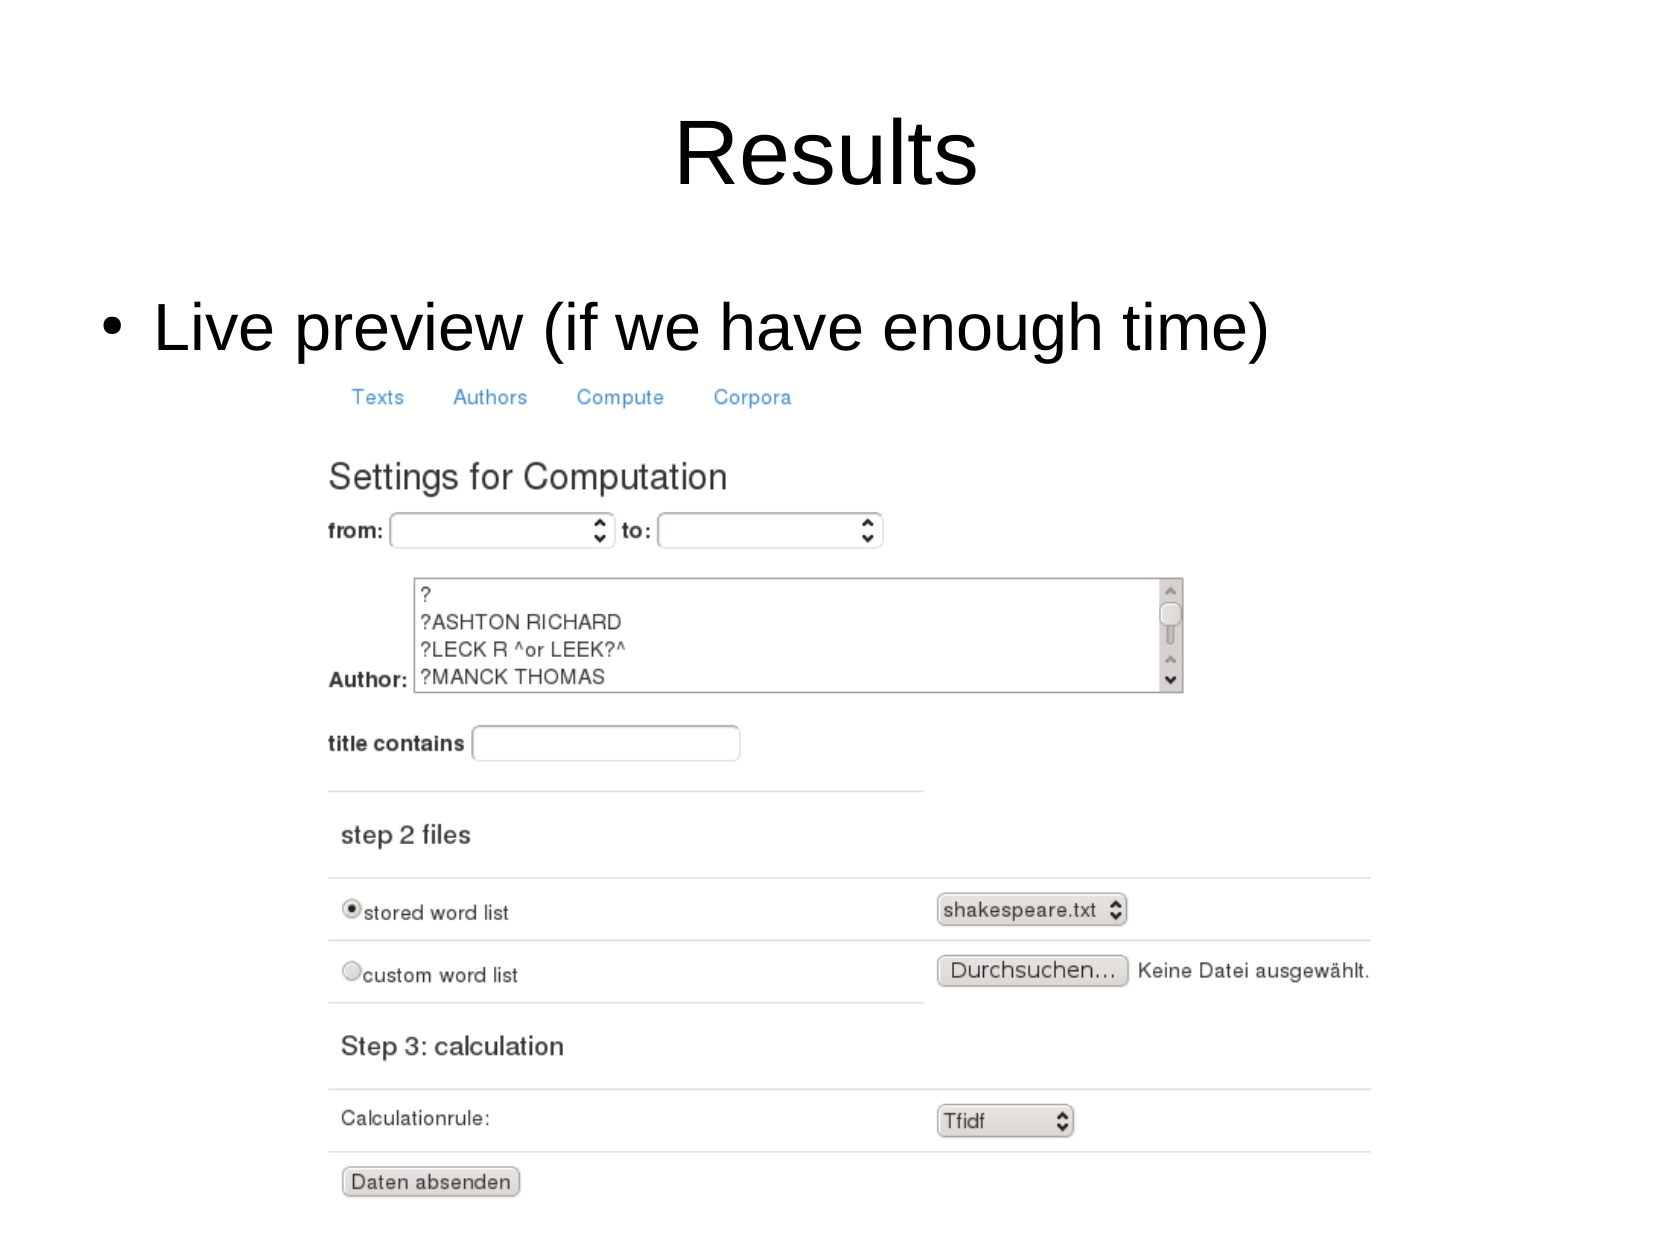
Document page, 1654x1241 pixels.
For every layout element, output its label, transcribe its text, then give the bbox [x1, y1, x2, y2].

title Results [82, 49, 1571, 257]
picture [318, 371, 1371, 1241]
list Live preview (if we have enough time) [82, 290, 1571, 1010]
